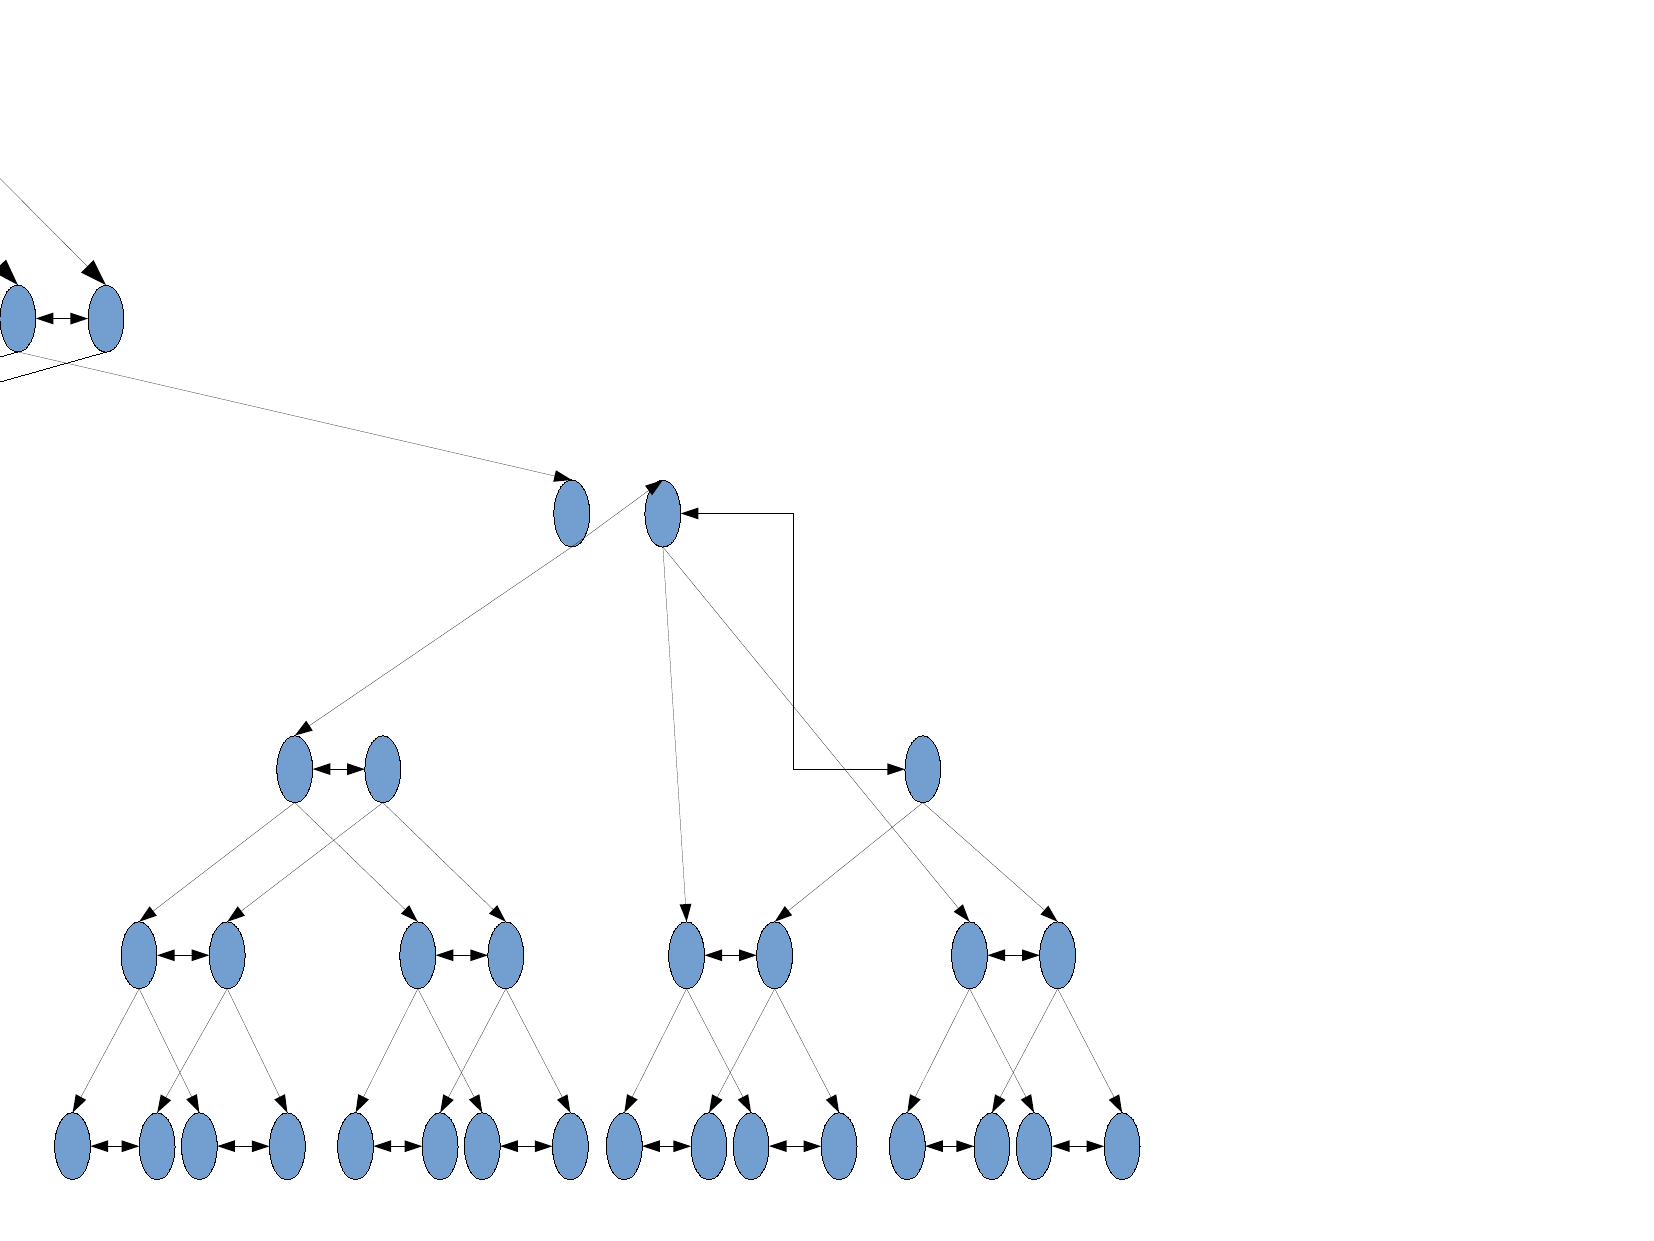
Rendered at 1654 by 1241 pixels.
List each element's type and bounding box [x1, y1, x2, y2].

text_box [209, 921, 246, 989]
text_box [422, 1112, 459, 1180]
text_box [1016, 1112, 1052, 1180]
text_box [487, 921, 524, 989]
text_box [606, 1112, 643, 1180]
text_box [121, 921, 157, 989]
text_box [269, 1112, 306, 1180]
text_box [553, 479, 590, 547]
text_box [1039, 921, 1076, 989]
text_box [951, 921, 988, 989]
text_box [1104, 1112, 1141, 1180]
text_box [904, 735, 941, 803]
text_box [668, 921, 705, 989]
text_box [0, 284, 36, 352]
text_box [276, 735, 313, 803]
text_box [644, 480, 681, 547]
text_box [54, 1112, 91, 1180]
text_box [364, 735, 401, 803]
text_box [821, 1112, 858, 1180]
text_box [337, 1112, 374, 1180]
text_box [733, 1112, 769, 1180]
text_box [756, 921, 793, 989]
text_box [691, 1112, 727, 1180]
text_box [399, 921, 436, 989]
text_box [181, 1112, 218, 1180]
text_box [889, 1112, 926, 1180]
text_box [574, 539, 584, 547]
text_box [139, 1112, 176, 1180]
text_box [552, 1112, 589, 1180]
text_box [974, 1112, 1010, 1180]
text_box [88, 285, 124, 352]
text_box [464, 1112, 501, 1180]
